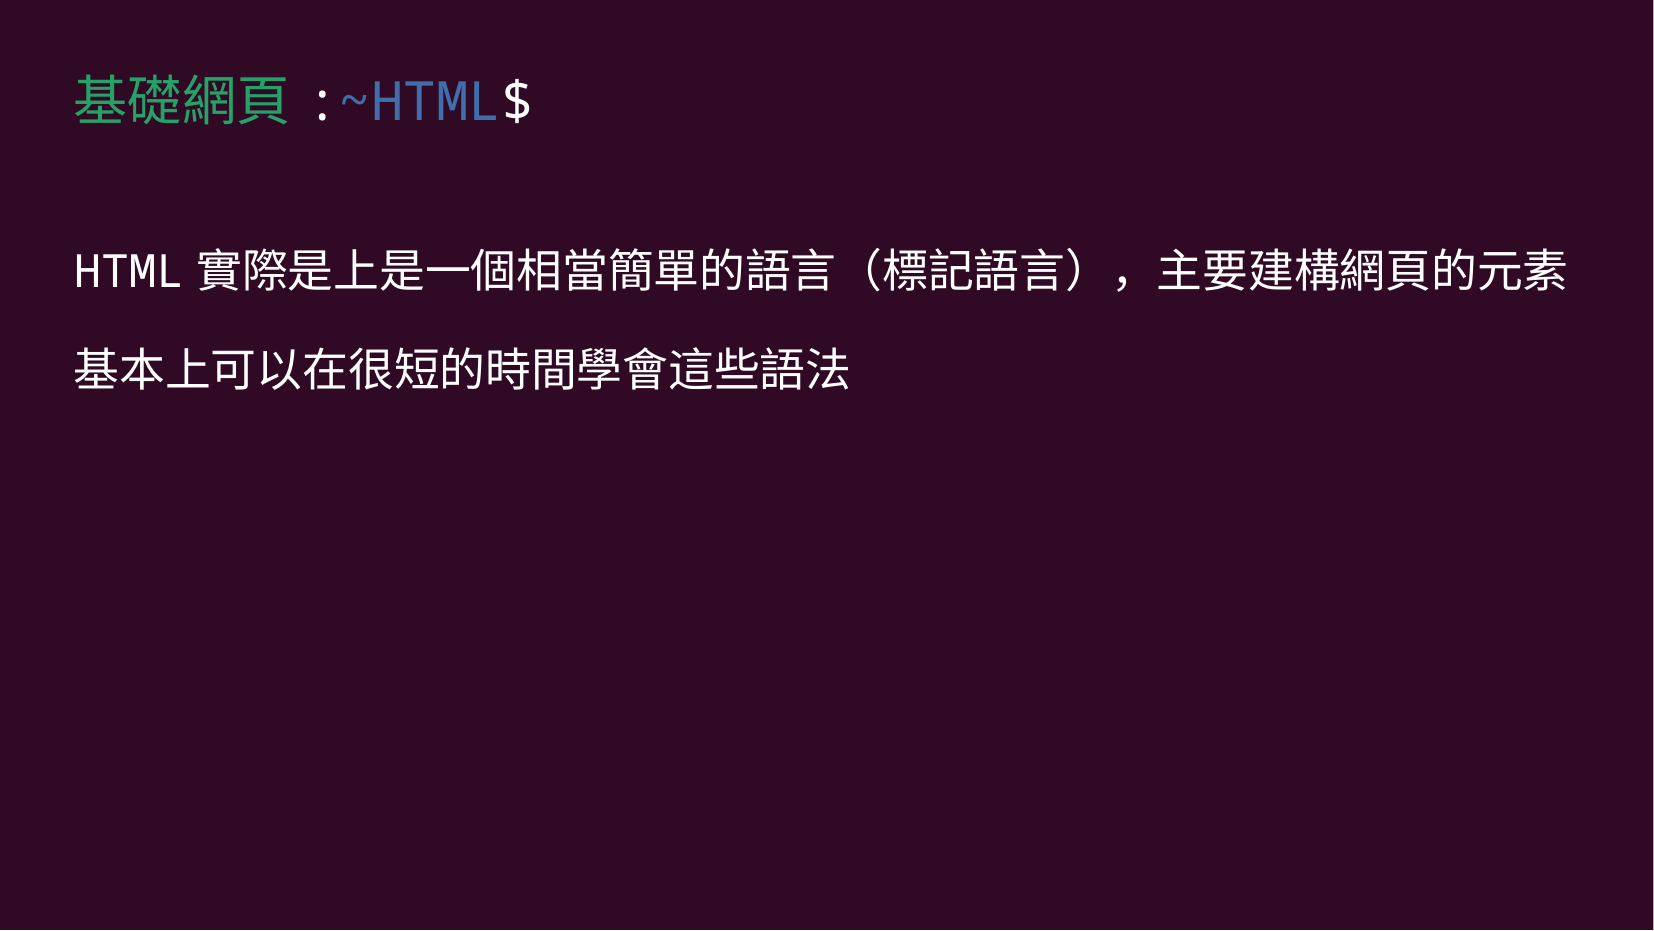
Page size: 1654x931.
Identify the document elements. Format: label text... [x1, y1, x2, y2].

text_box 基礎網頁:~HTML$ [59, 55, 1201, 139]
text_box HTML實際是上是一個相當簡單的語言（標記語言），主要建構網頁的元素 基本上可以在很短的時間學會這些語法 [59, 193, 1613, 672]
